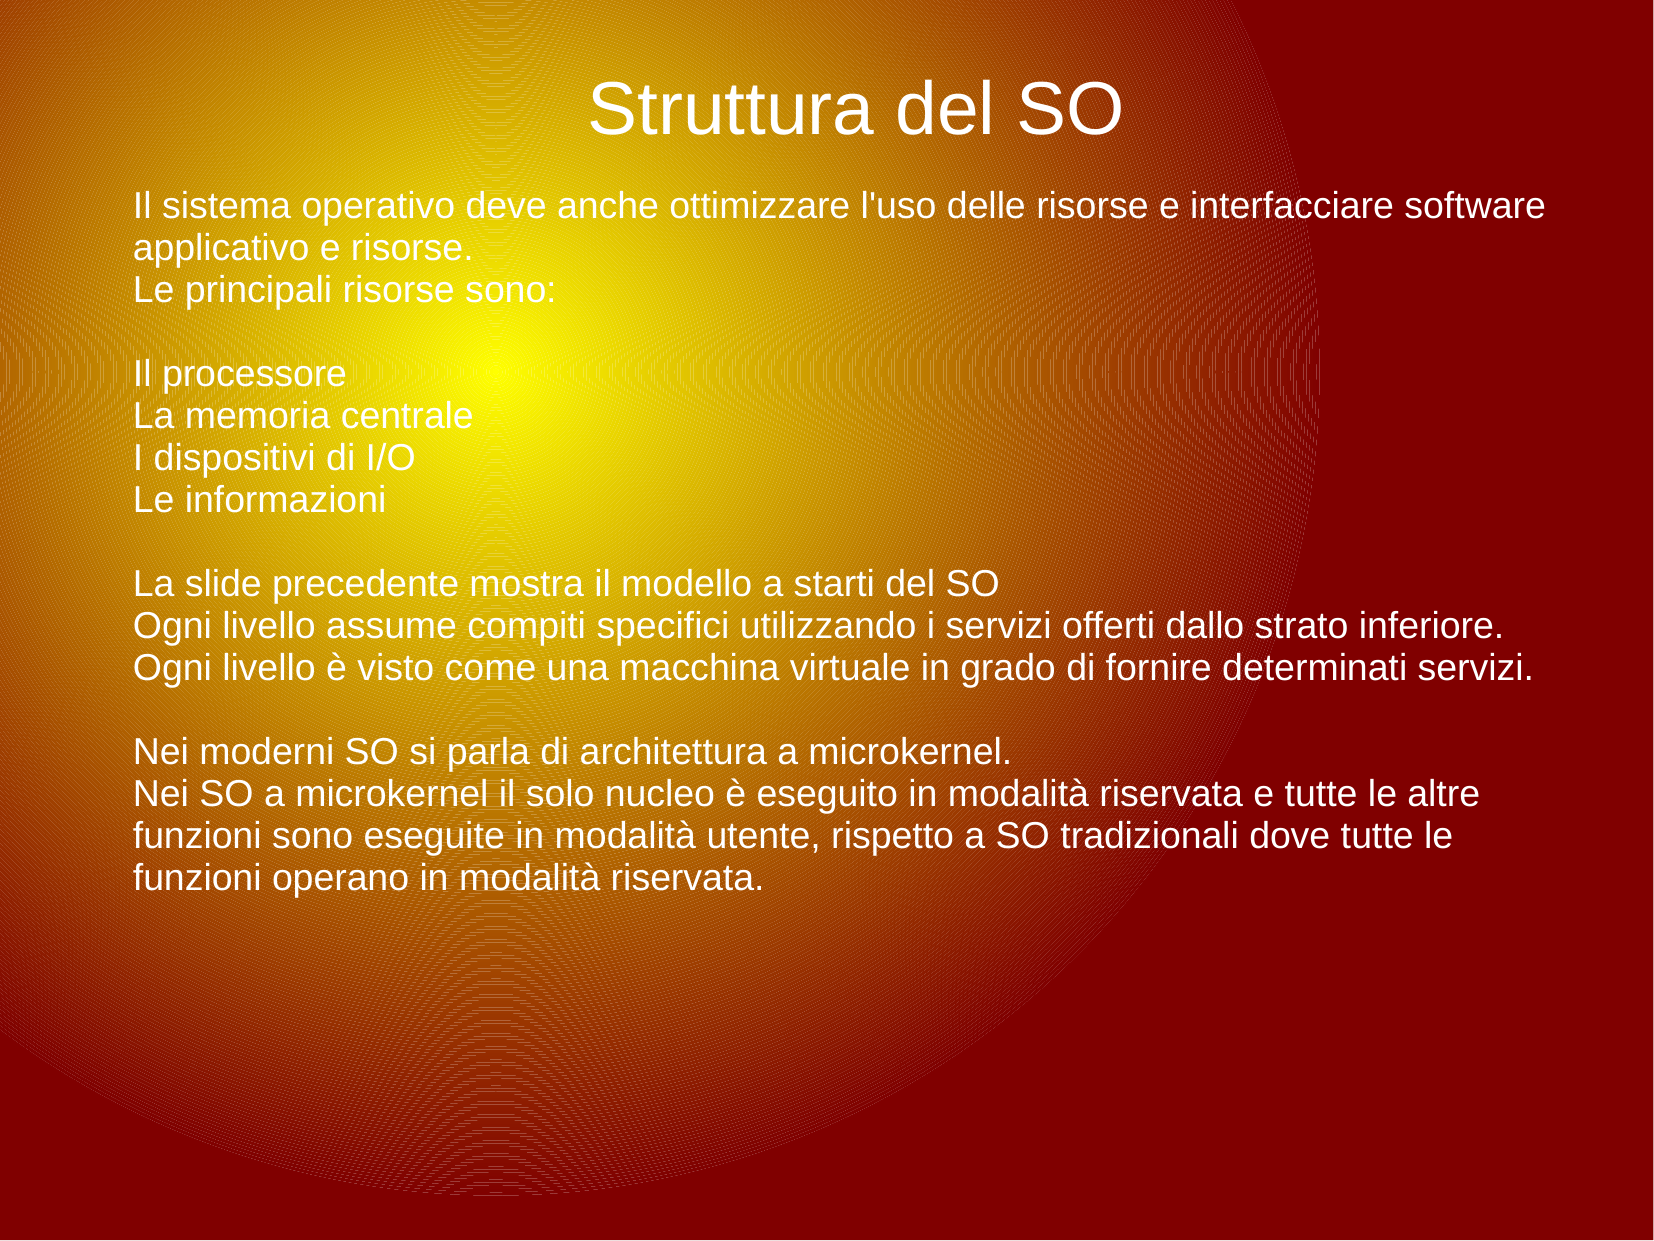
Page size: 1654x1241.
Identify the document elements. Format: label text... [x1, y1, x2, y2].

text_box Struttura del SO [295, 59, 1418, 158]
text_box Il sistema operativo deve anche ottimizzare l'uso delle risorse e interfacciare software applicativo e risorse. Le principali risorse sono: Il processore La memoria centrale I dispositivi di I/O Le informazioni La slide precedente mostra il modello a starti del SO Ogni livello assume compiti specifici utilizzando i servizi offerti dallo strato inferiore. Ogni livello è visto come una macchina virtuale in grado di fornire determinati servizi. Nei moderni SO si parla di architettura a microkernel. Nei SO a microkernel il solo nucleo è eseguito in modalità riservata e tutte le altre funzioni sono eseguite in modalità utente, rispetto a SO tradizionali dove tutte le funzioni operano in modalità riservata. [118, 177, 1595, 906]
